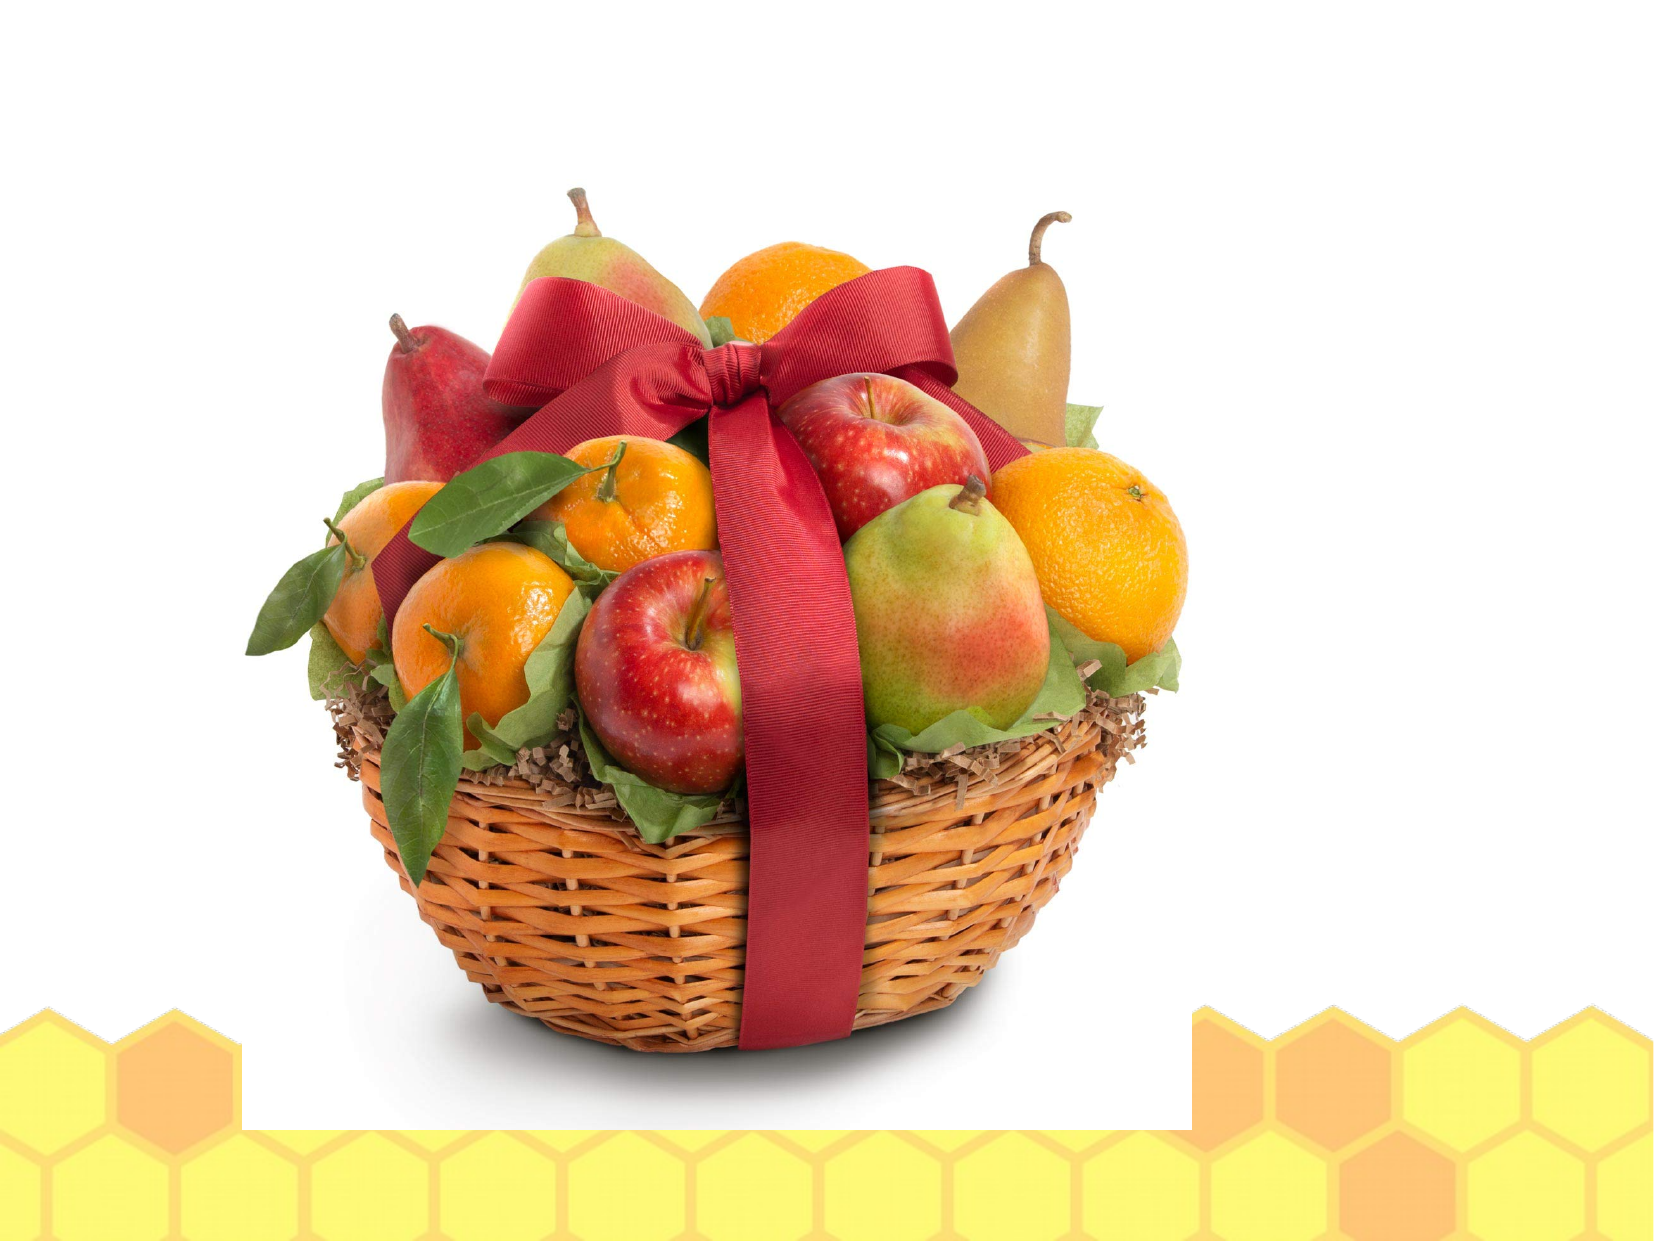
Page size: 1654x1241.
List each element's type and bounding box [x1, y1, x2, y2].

picture [0, 179, 1654, 1241]
